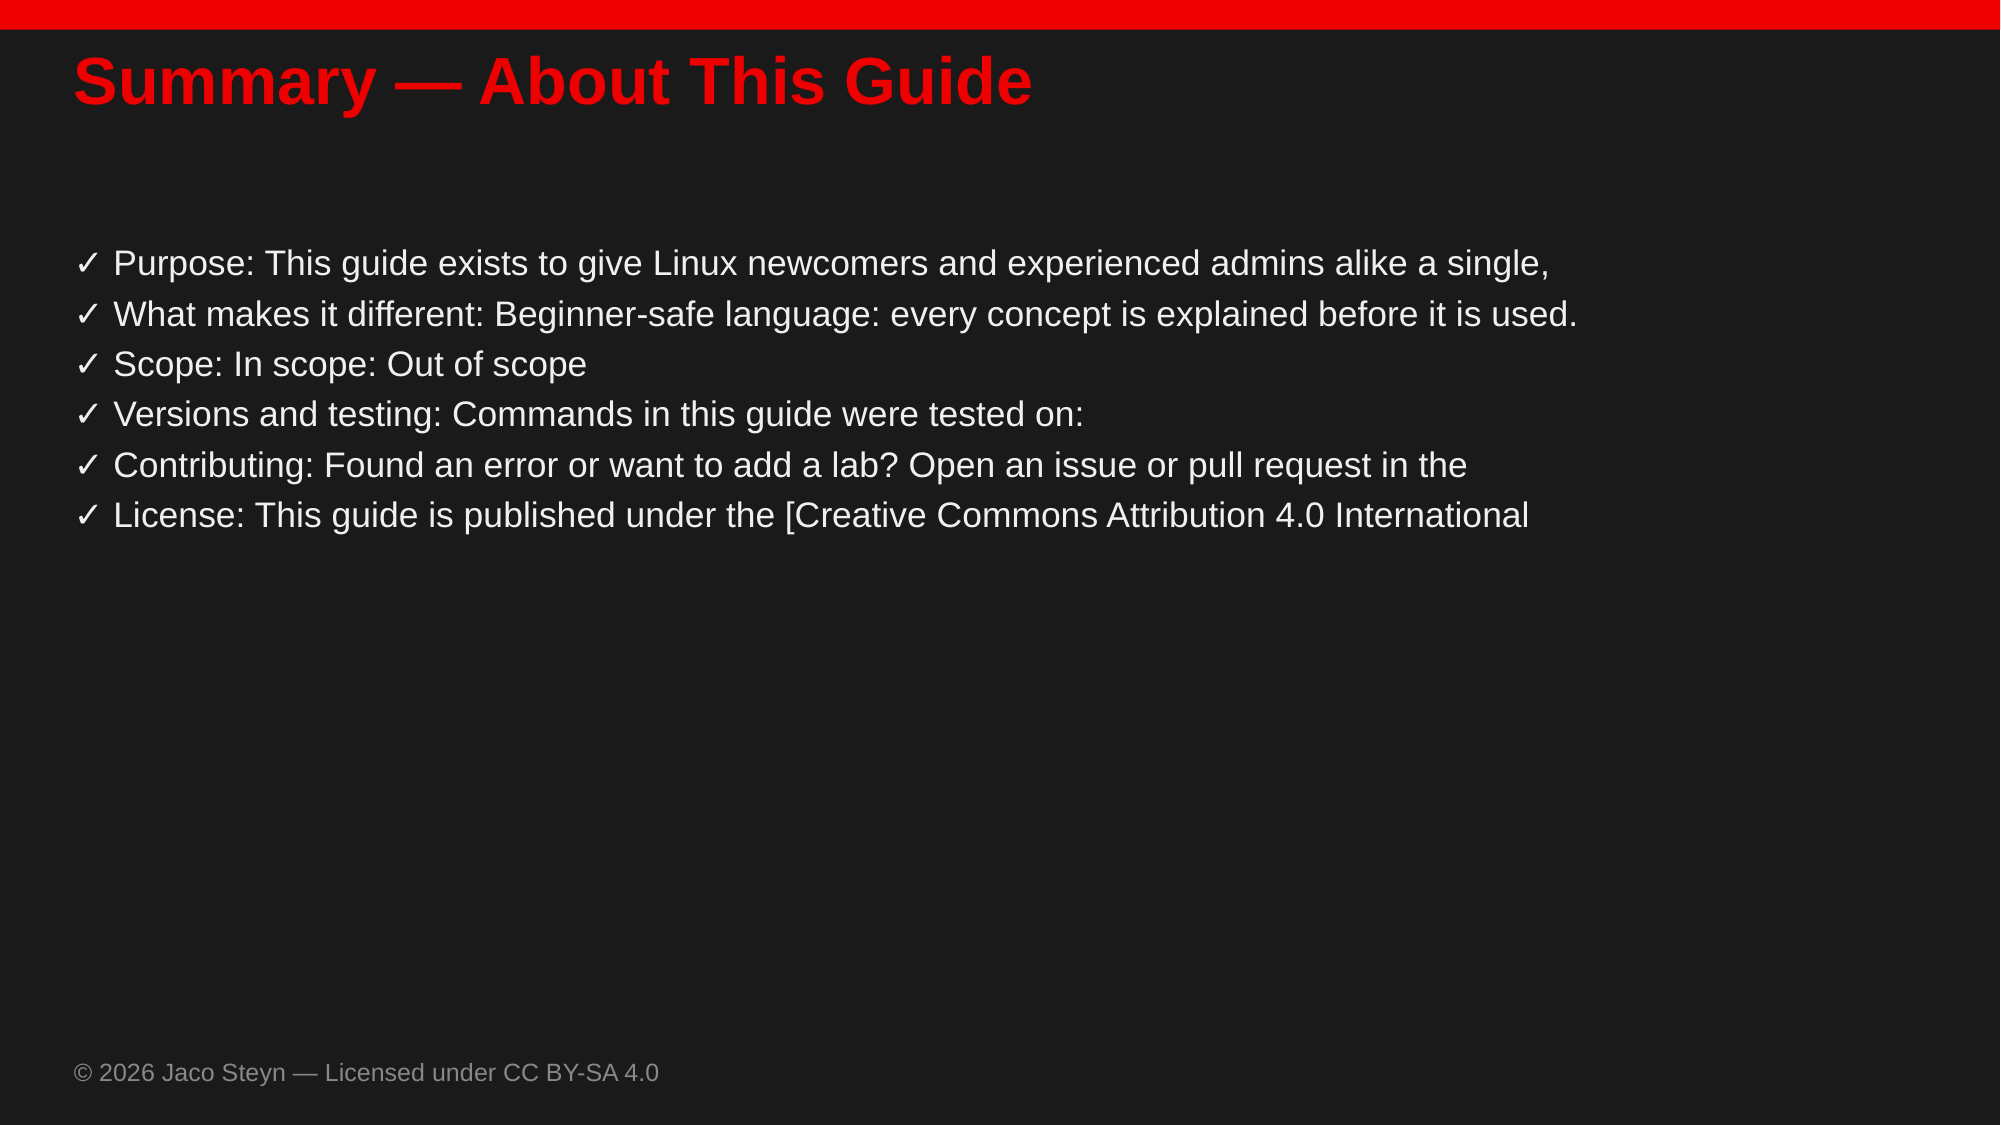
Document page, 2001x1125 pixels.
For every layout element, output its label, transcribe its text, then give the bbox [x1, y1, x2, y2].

text_box [0, 0, 2001, 30]
text_box Summary — About This Guide [59, 36, 1942, 208]
text_box ✓ Purpose: This guide exists to give Linux newcomers and experienced admins alike a single, ✓ What makes it different: Beginner-safe language: every concept is explained before it is used. ✓ Scope: In scope: Out of scope ✓ Versions and testing: Commands in this guide were tested on: ✓ Contributing: Found an error or want to add a lab? Open an issue or pull request in the ✓ License: This guide is published under the [Creative Commons Attribution 4.0 International [59, 236, 1942, 1037]
text_box © 2026 Jaco Steyn — Licensed under CC BY-SA 4.0 [59, 1051, 1942, 1093]
